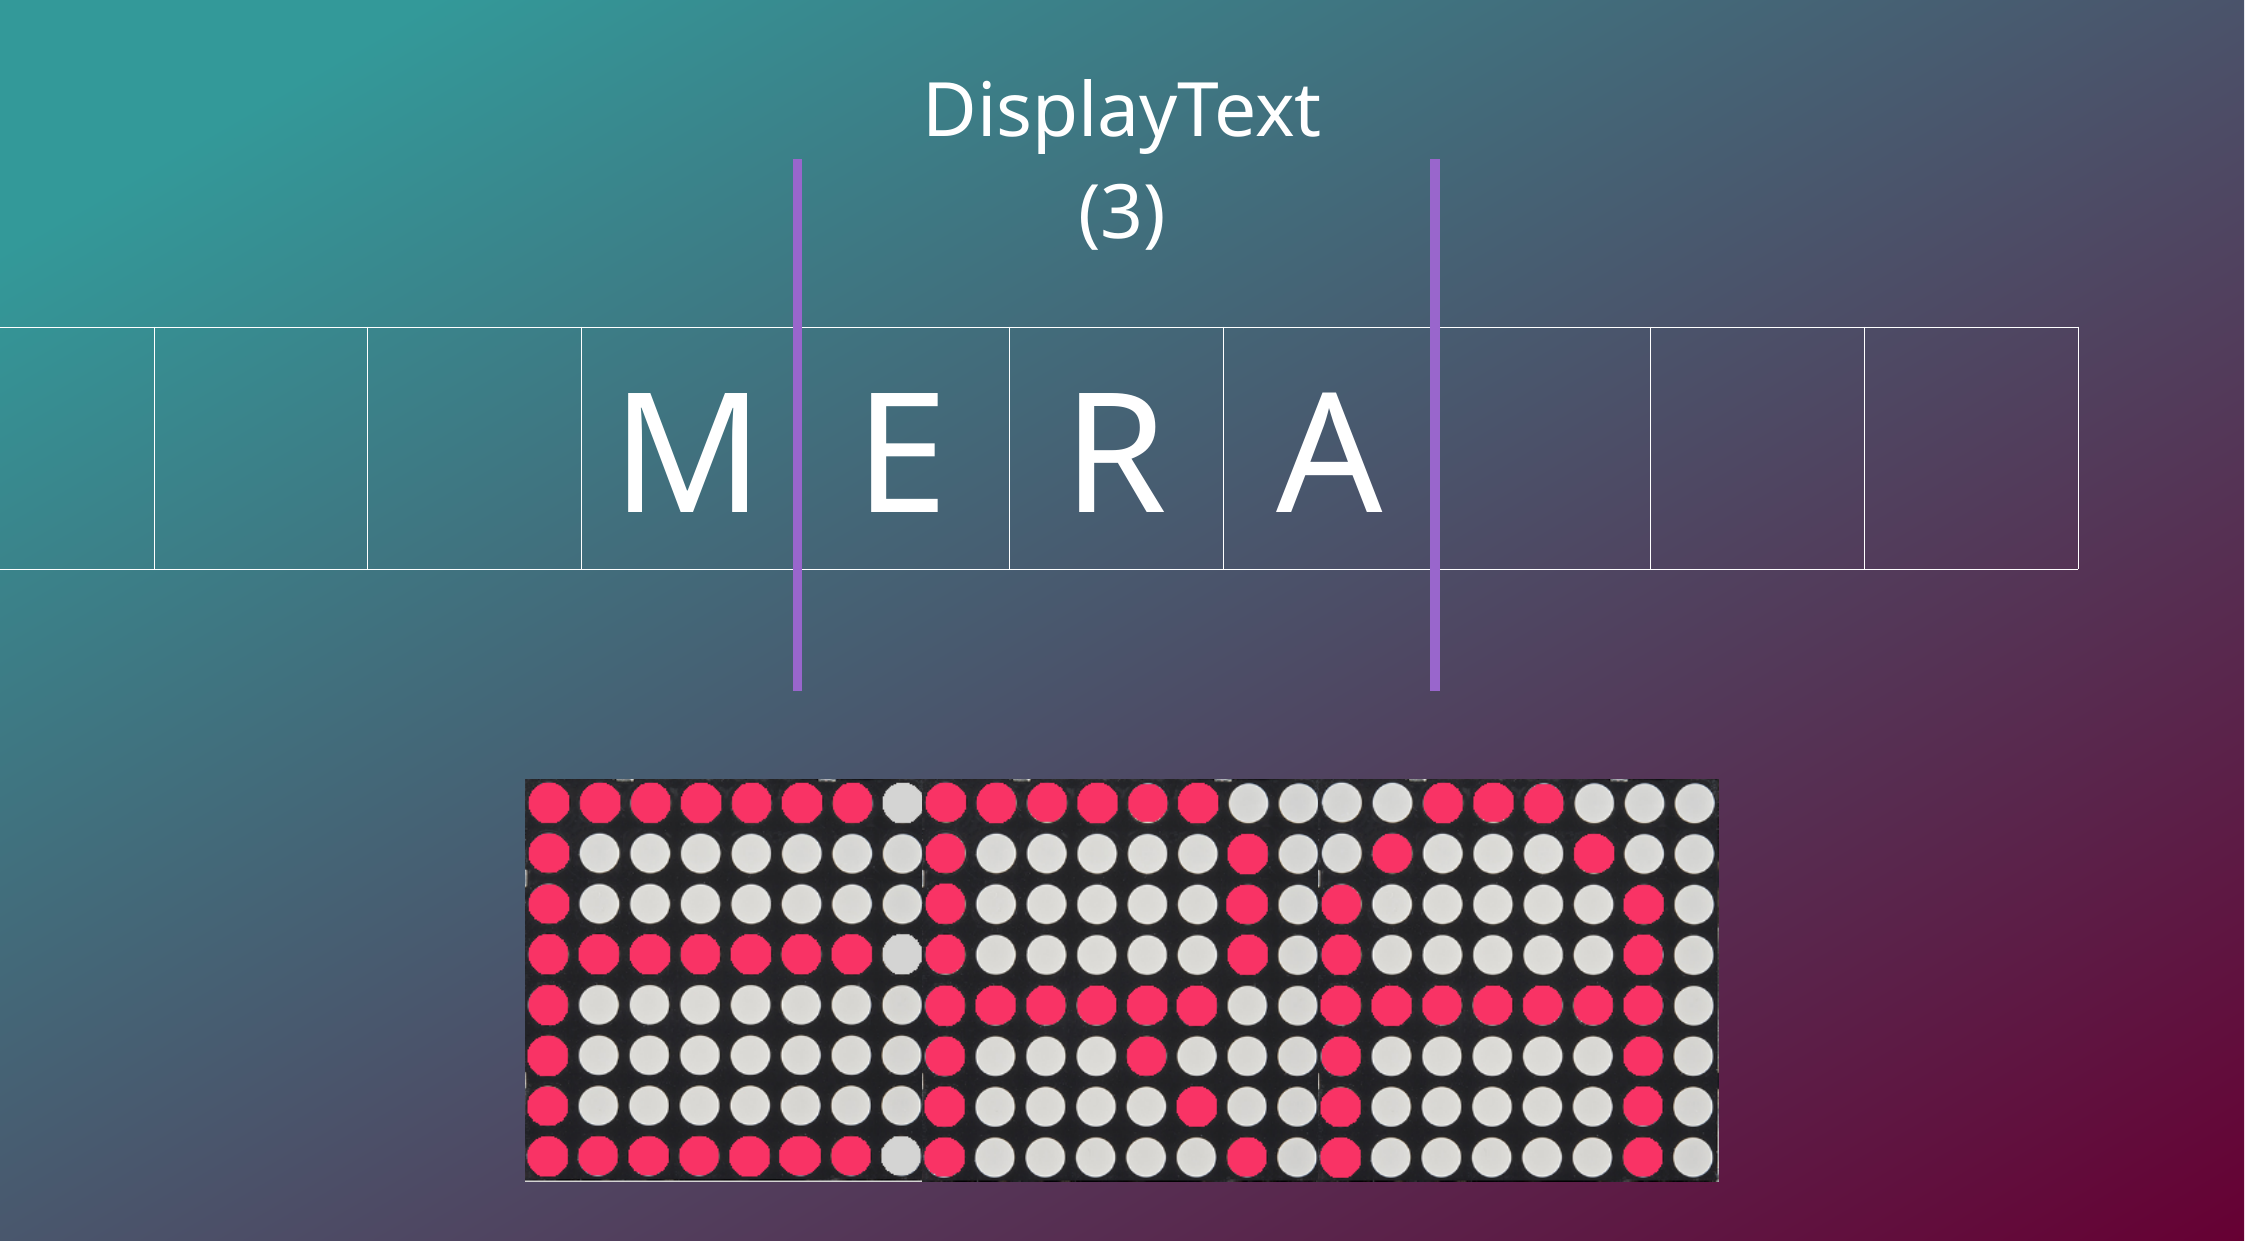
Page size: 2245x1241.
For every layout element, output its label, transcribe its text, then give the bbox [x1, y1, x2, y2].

table_header [1865, 328, 2078, 569]
table_header [368, 328, 581, 569]
table_header [0, 328, 154, 569]
text_box DisplayText (3) [856, 49, 1388, 166]
table_header A [1224, 328, 1430, 569]
table_header M [582, 328, 793, 569]
table_header [155, 328, 367, 569]
table_header [1651, 328, 1864, 569]
table_header [1440, 328, 1650, 569]
table_header E [802, 328, 1009, 569]
picture [525, 779, 1719, 1182]
table_header R [1010, 328, 1223, 569]
